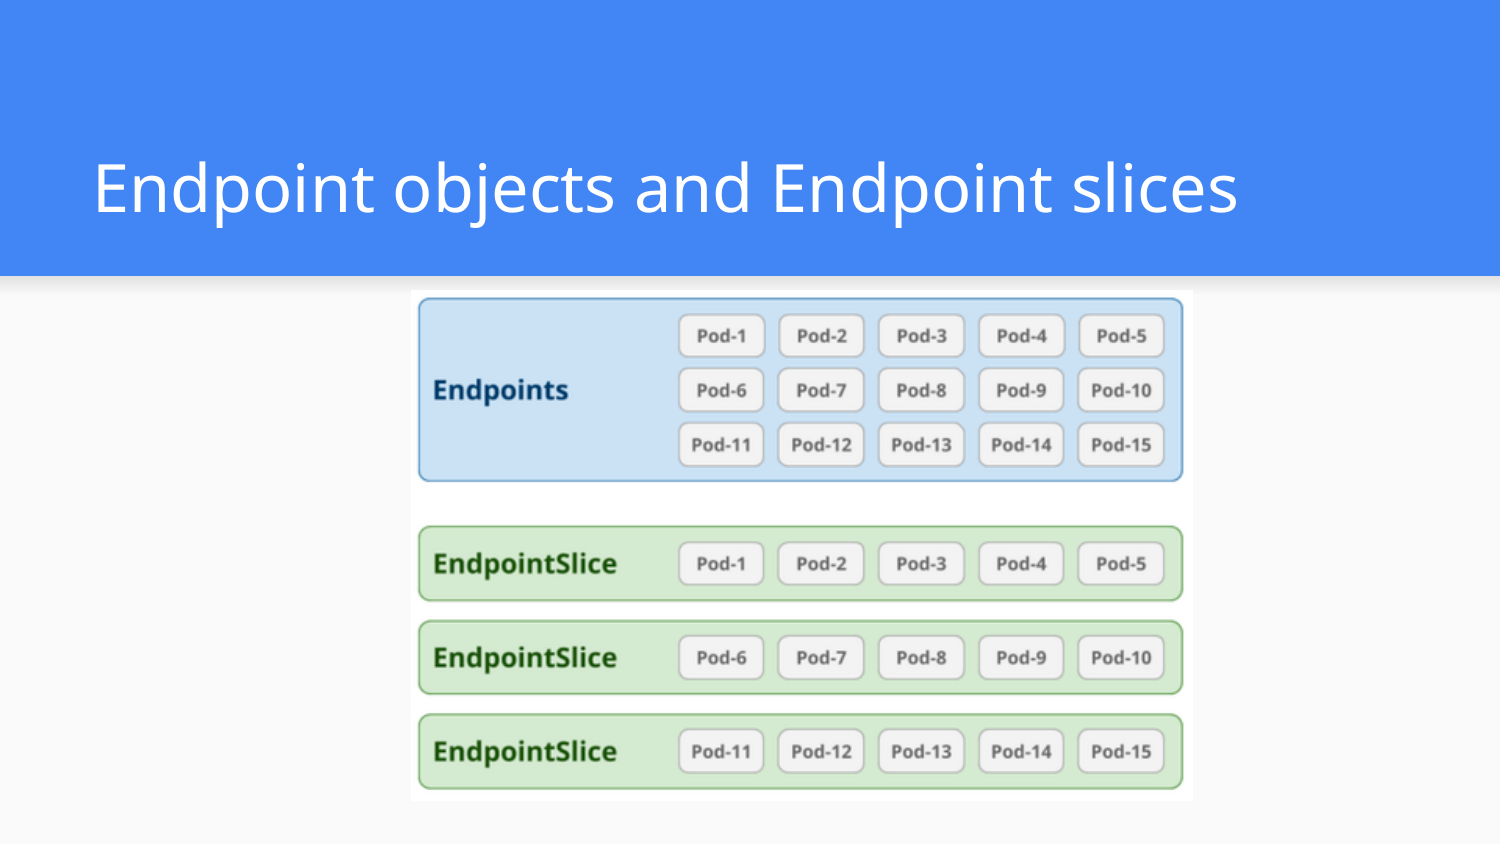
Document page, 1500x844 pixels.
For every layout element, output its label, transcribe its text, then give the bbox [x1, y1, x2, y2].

picture [411, 290, 1193, 801]
title Endpoint objects and Endpoint slices [77, 121, 1427, 248]
